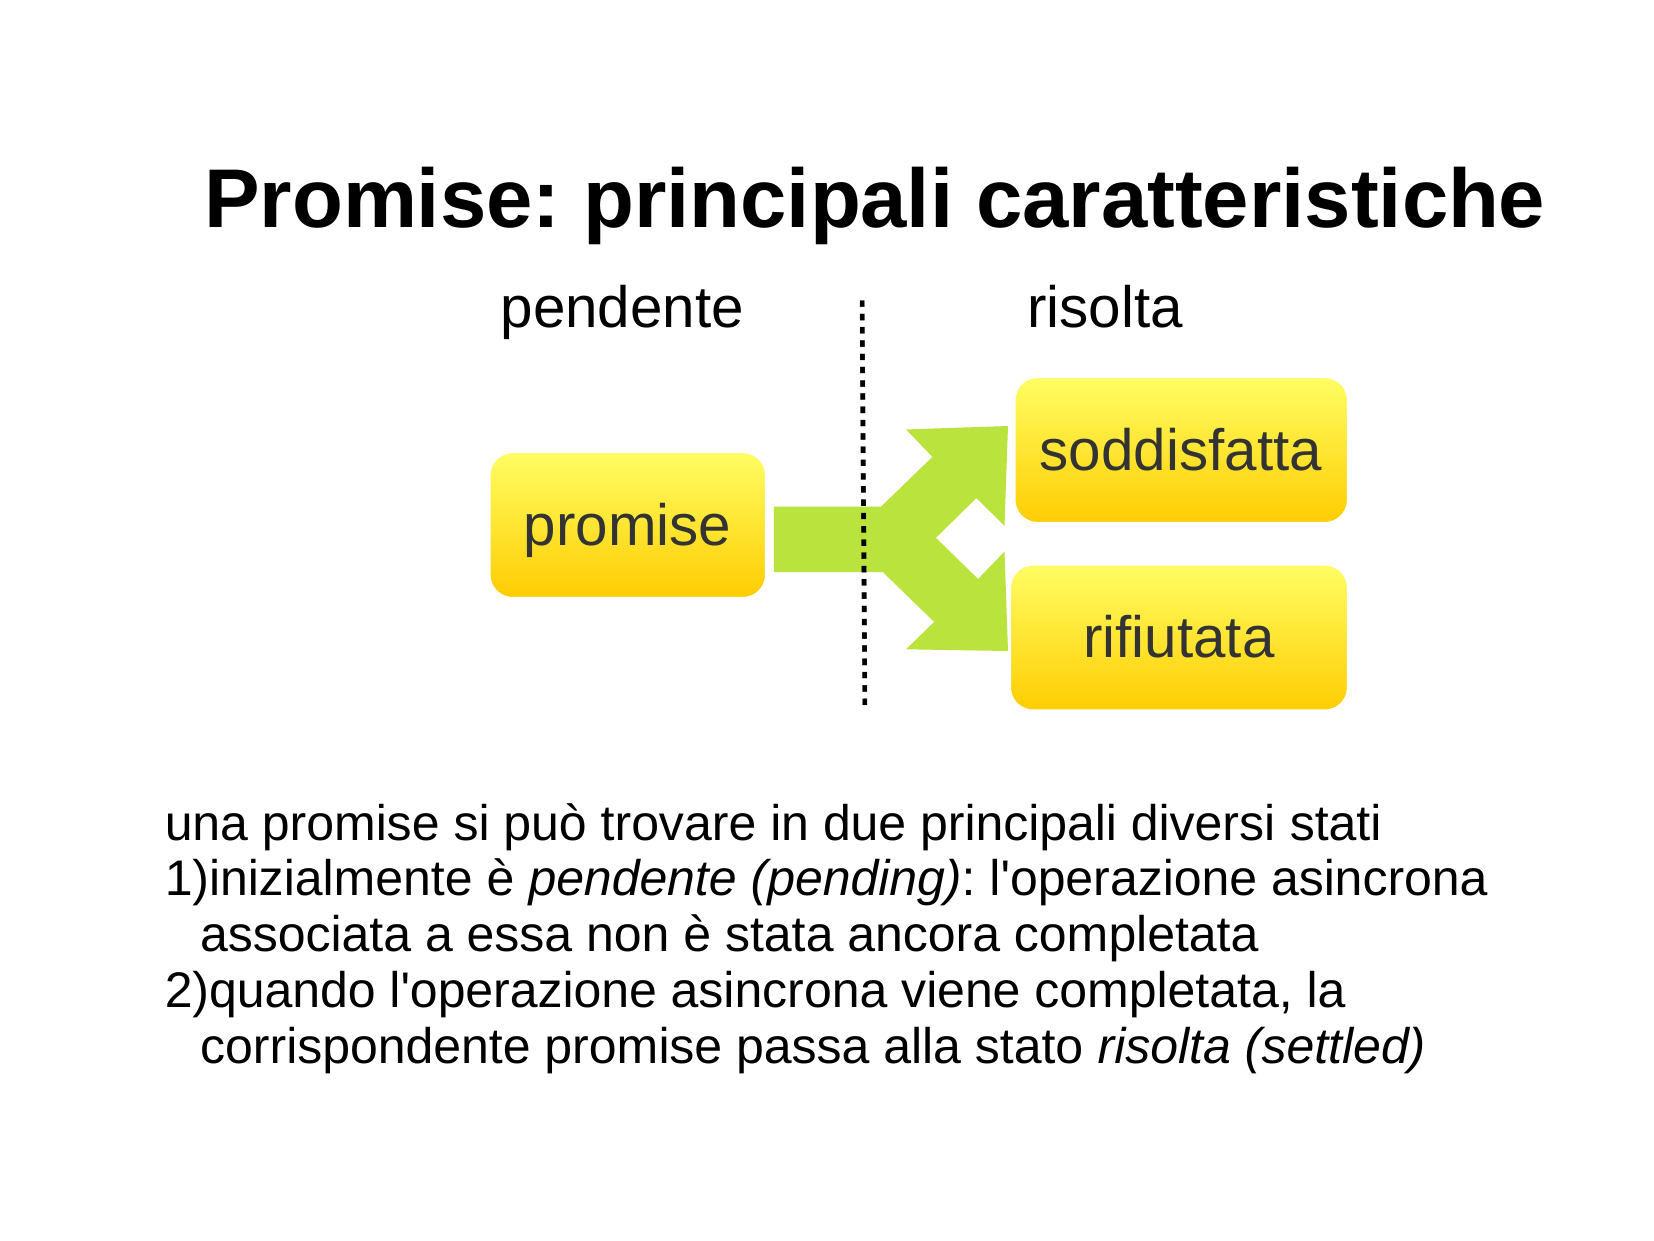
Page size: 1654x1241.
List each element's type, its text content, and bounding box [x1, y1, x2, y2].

text_box rifiutata [1051, 562, 1351, 713]
text_box una promise si può trovare in due principali diversi stati inizialmente è pendente (pending): l'operazione asincrona associata a essa non è stata ancora completata quando l'operazione asincrona viene completata, la corrispondente promise passa alla stato risolta (settled) [150, 787, 1606, 1088]
picture [672, 187, 1051, 793]
text_box soddisfatta [1051, 375, 1351, 526]
text_box risolta [1012, 267, 1325, 348]
text_box pendente [485, 267, 799, 348]
text_box promise [487, 450, 672, 601]
text_box Promise: principali caratteristiche [187, 150, 1564, 244]
